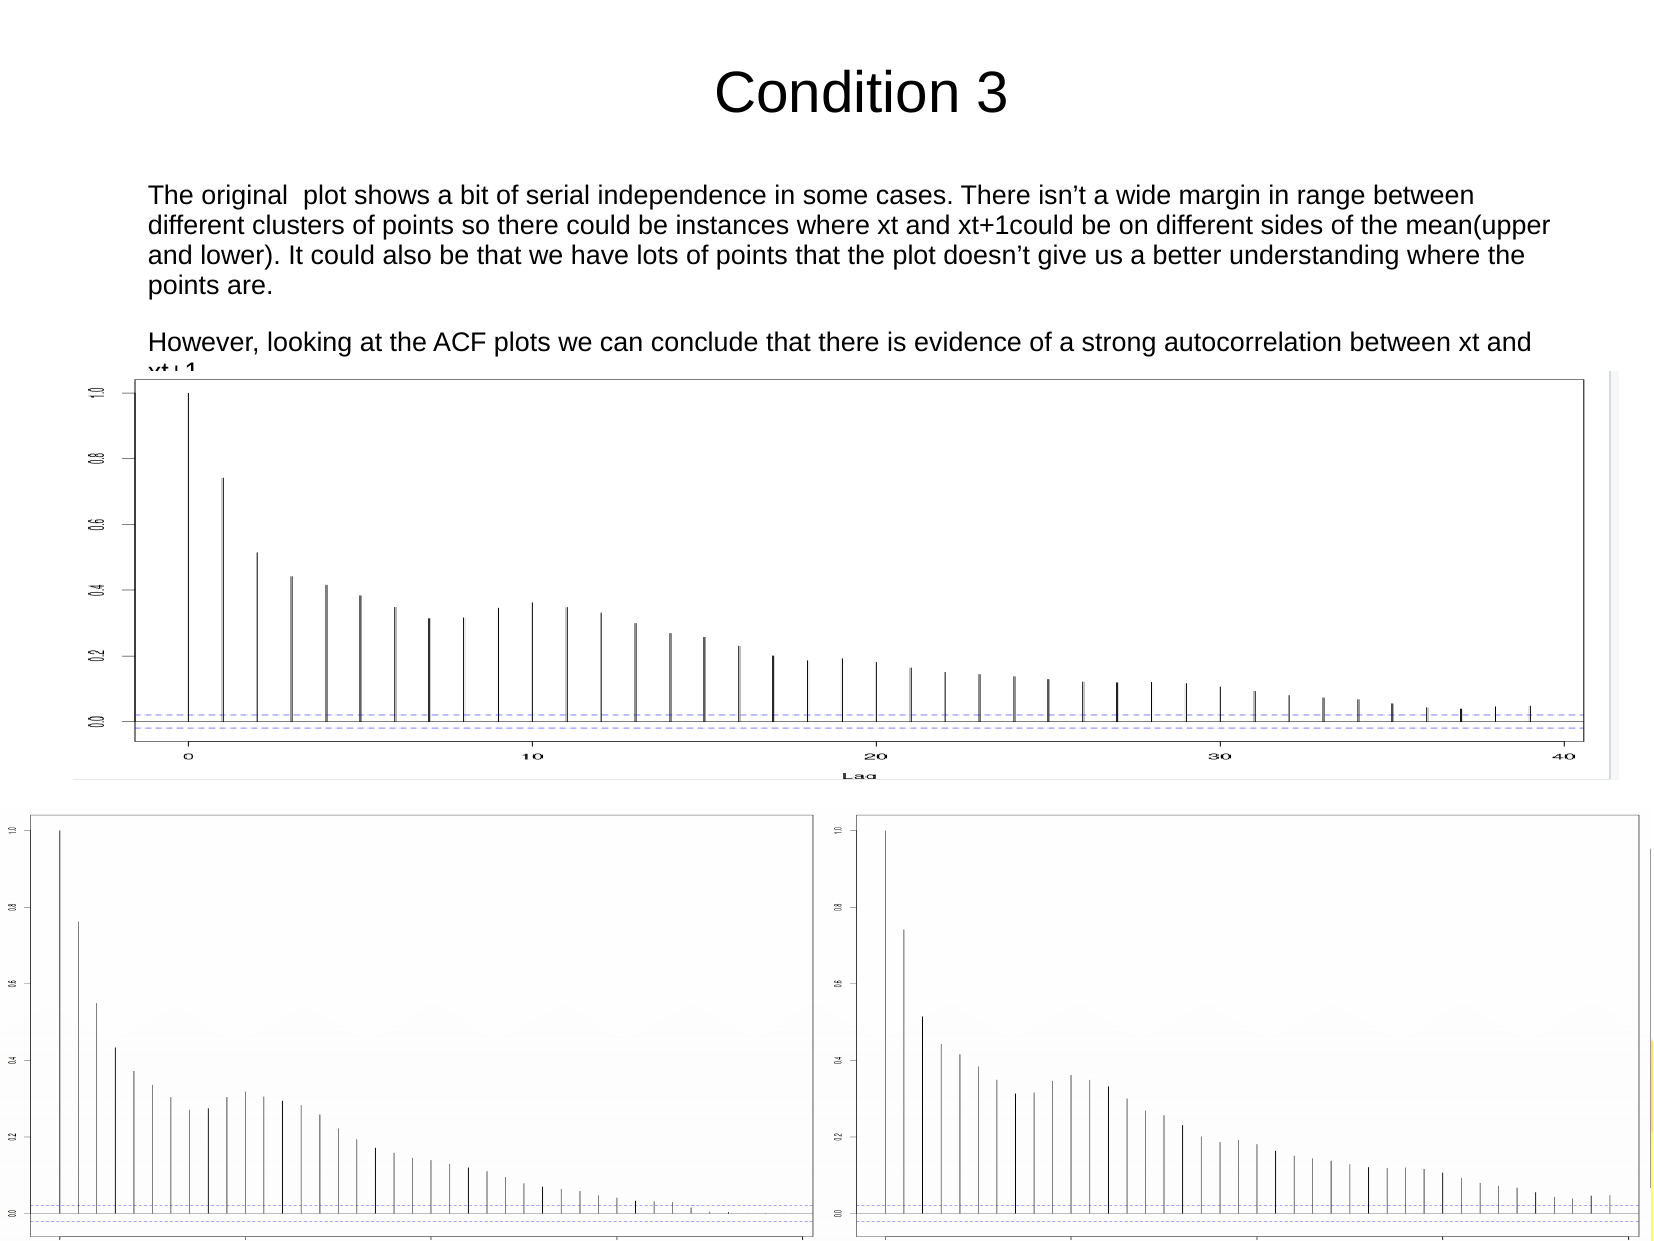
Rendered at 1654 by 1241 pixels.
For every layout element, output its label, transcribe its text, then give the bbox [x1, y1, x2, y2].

picture [0, 809, 1654, 1241]
picture [73, 371, 1619, 781]
list The original plot shows a bit of serial independence in some cases. There isn’t a wide margin in range between different clusters of points so there could be instances where xt and xt+1could be on different sides of the mean(upper and lower). It could also be that we have lots of points that the plot doesn’t give us a better understanding where the points are. However, looking at the ACF plots we can conclude that there is evidence of a strong autocorrelation between xt and xt+1. [82, 180, 1571, 371]
title Condition 3 [82, 49, 1571, 136]
